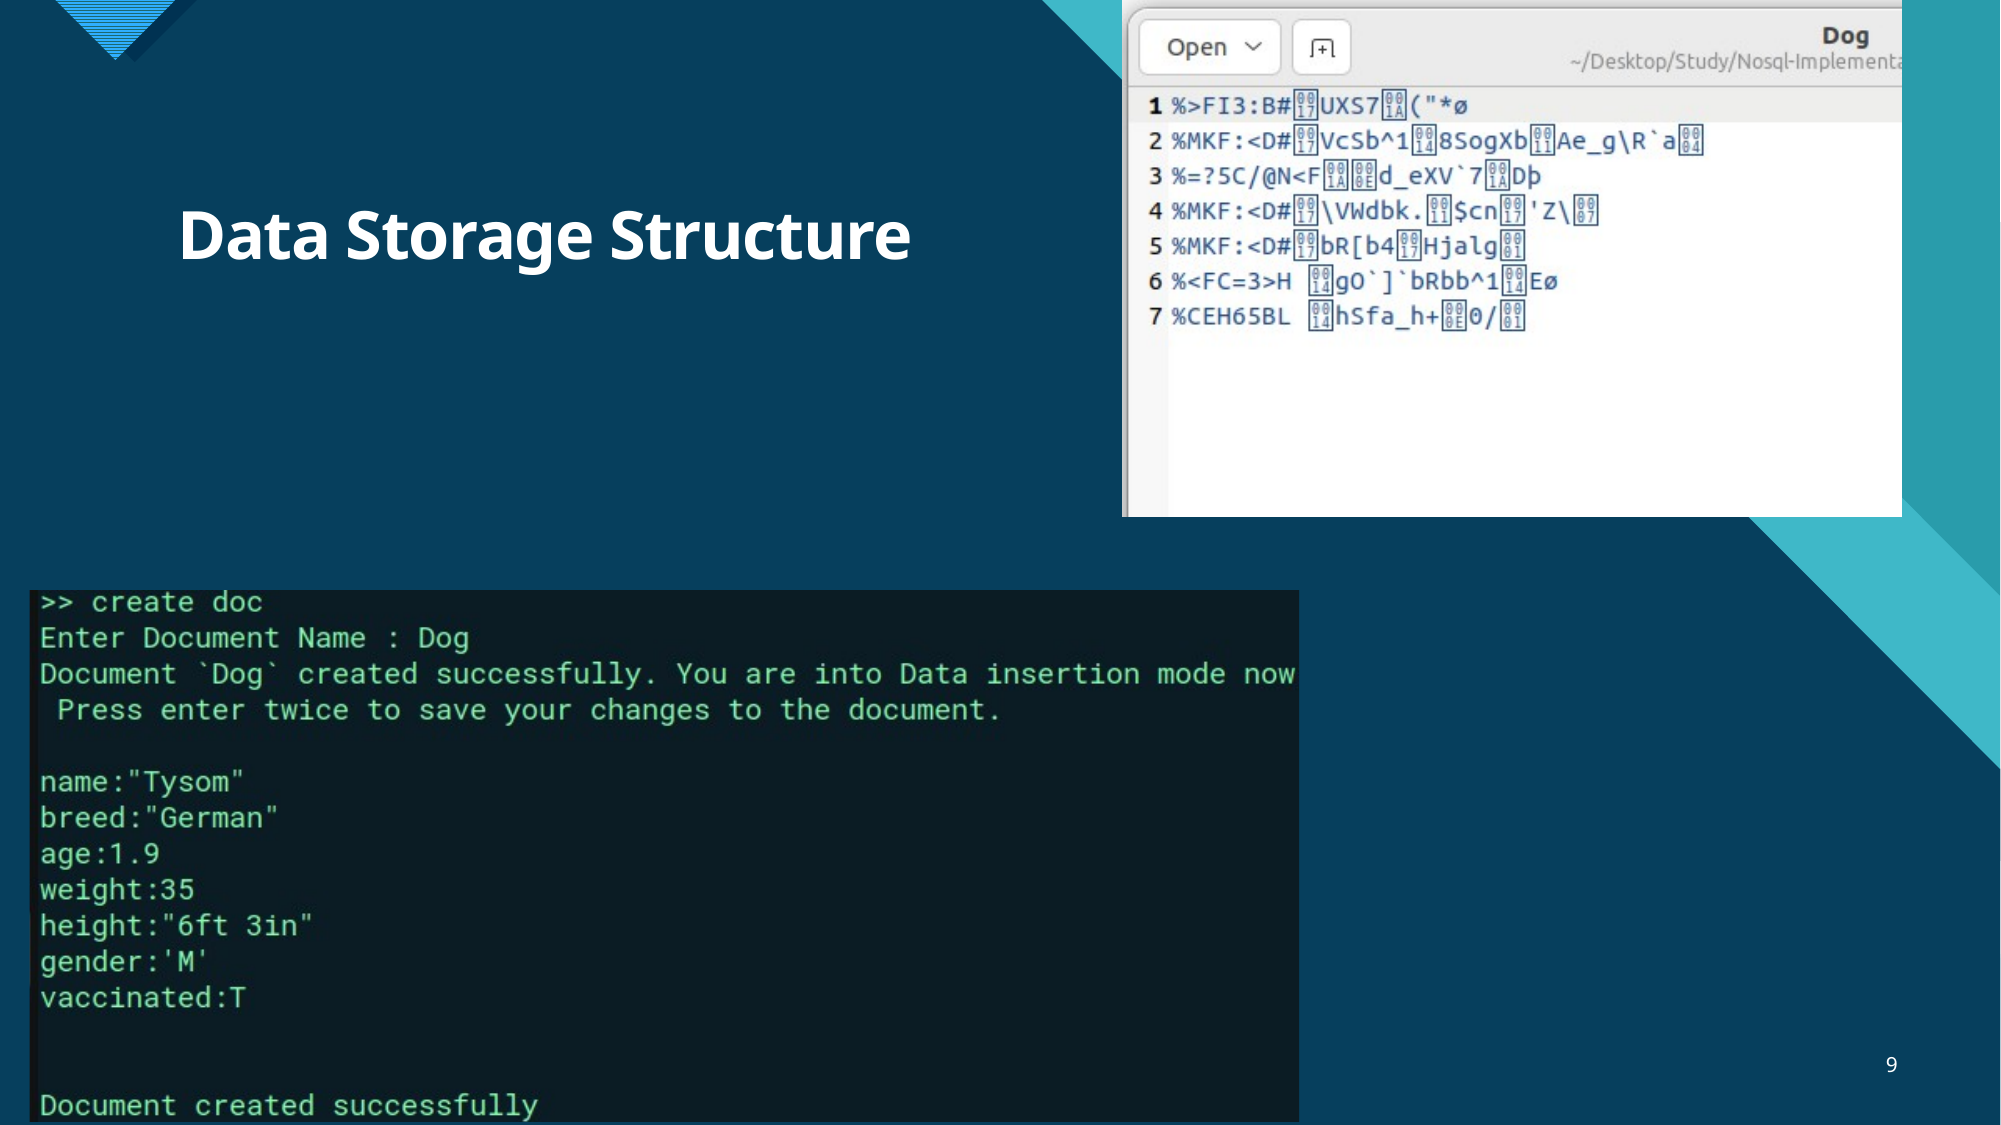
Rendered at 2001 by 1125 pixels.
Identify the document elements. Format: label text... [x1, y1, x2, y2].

text_box Data Storage Structure [177, 187, 1005, 344]
picture [30, 591, 1299, 1121]
picture [1122, 0, 1902, 517]
